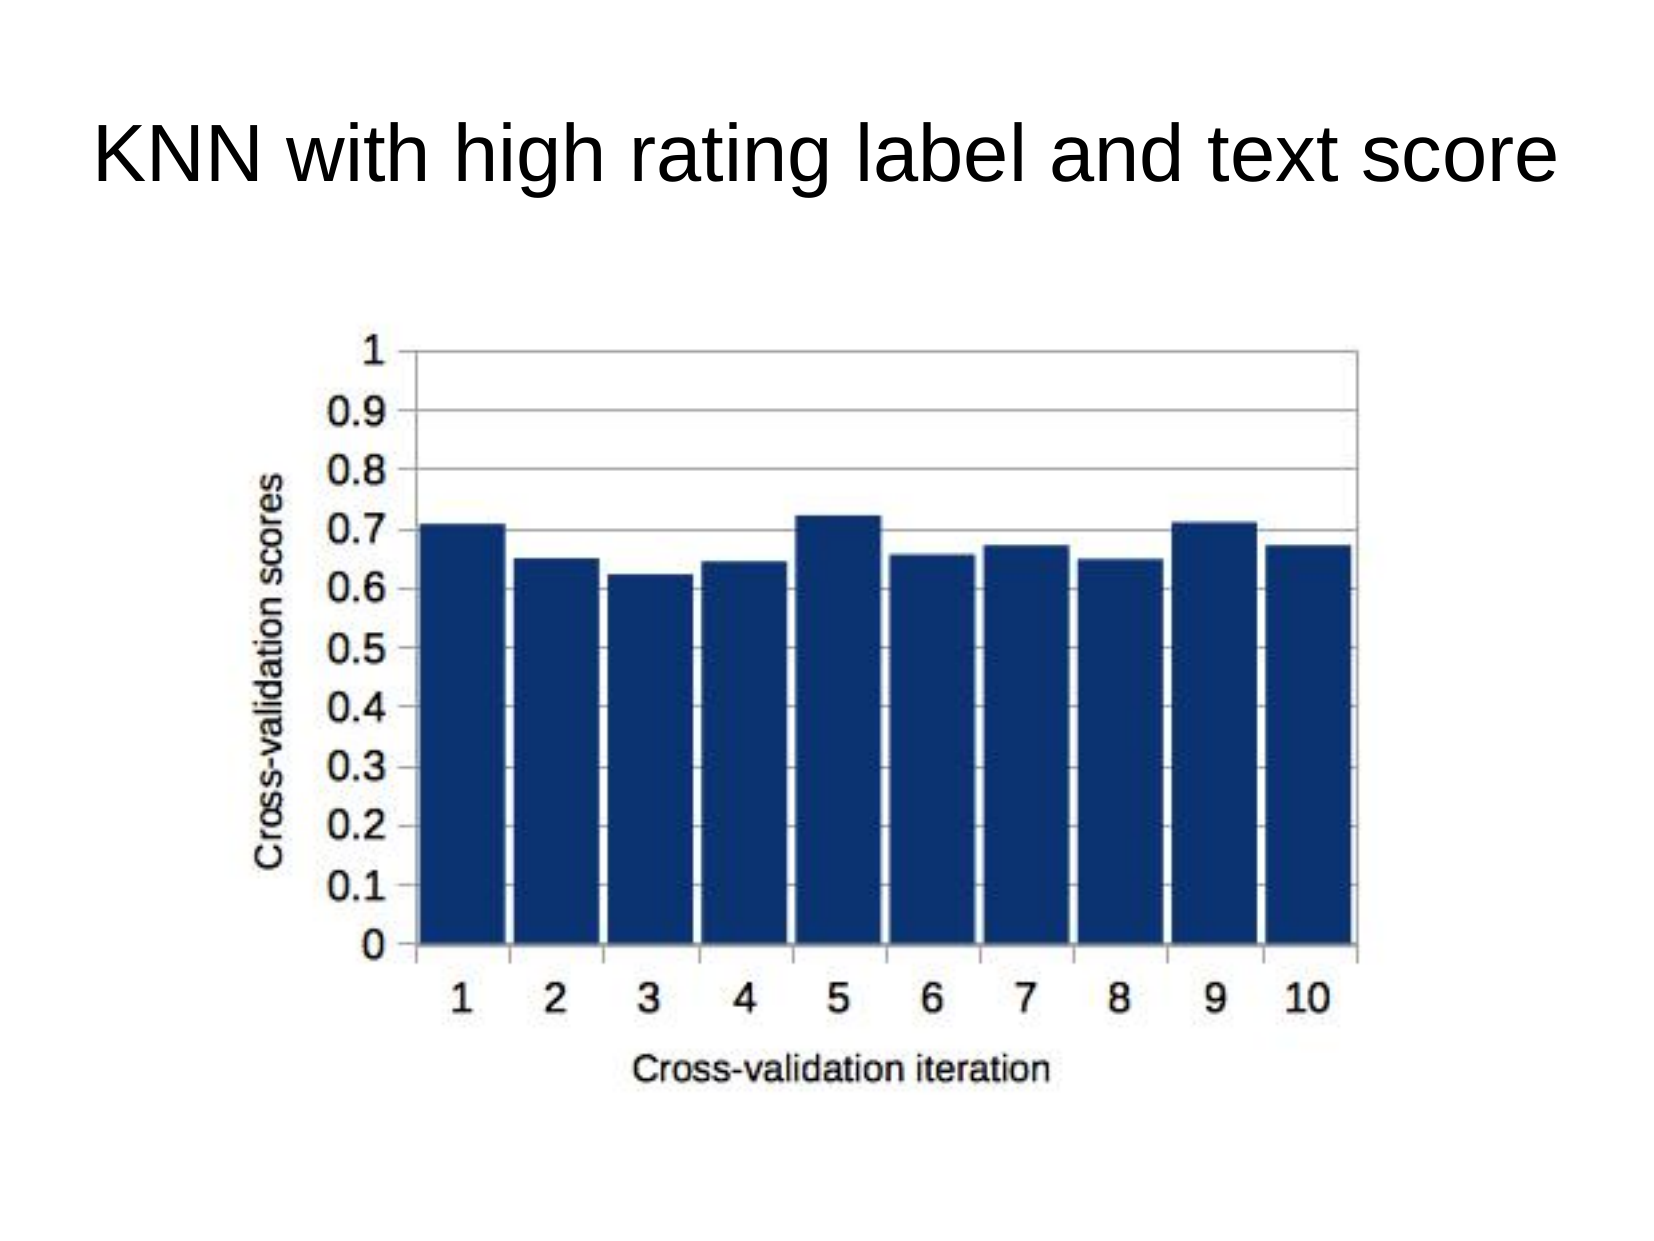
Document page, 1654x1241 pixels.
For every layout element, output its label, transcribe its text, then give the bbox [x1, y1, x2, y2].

picture [186, 239, 1405, 1151]
title KNN with high rating label and text score [82, 49, 1571, 257]
